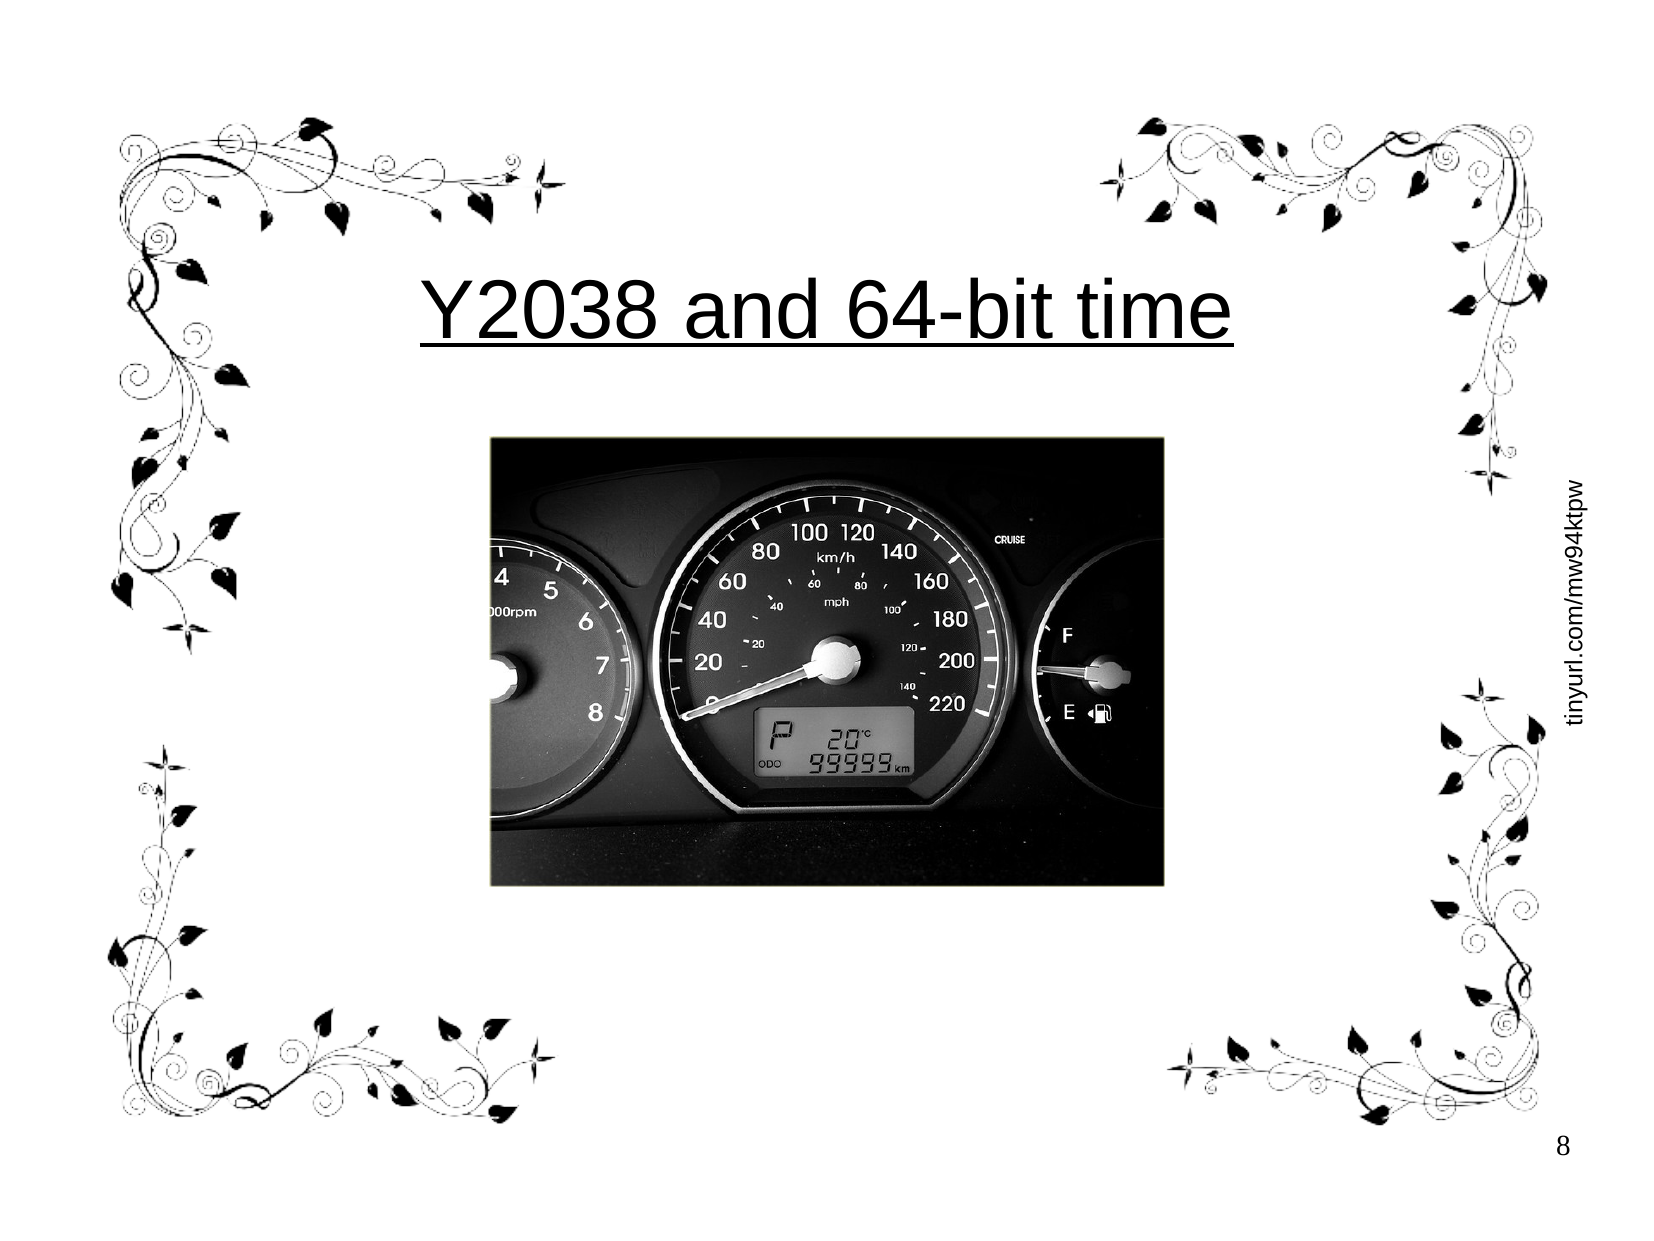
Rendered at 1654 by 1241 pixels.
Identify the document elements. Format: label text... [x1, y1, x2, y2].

text_box tinyurl.com/mw94ktpw [1552, 465, 1596, 742]
subtitle Y2038 and 64-bit time [82, 93, 1571, 525]
picture [101, 436, 1553, 1131]
